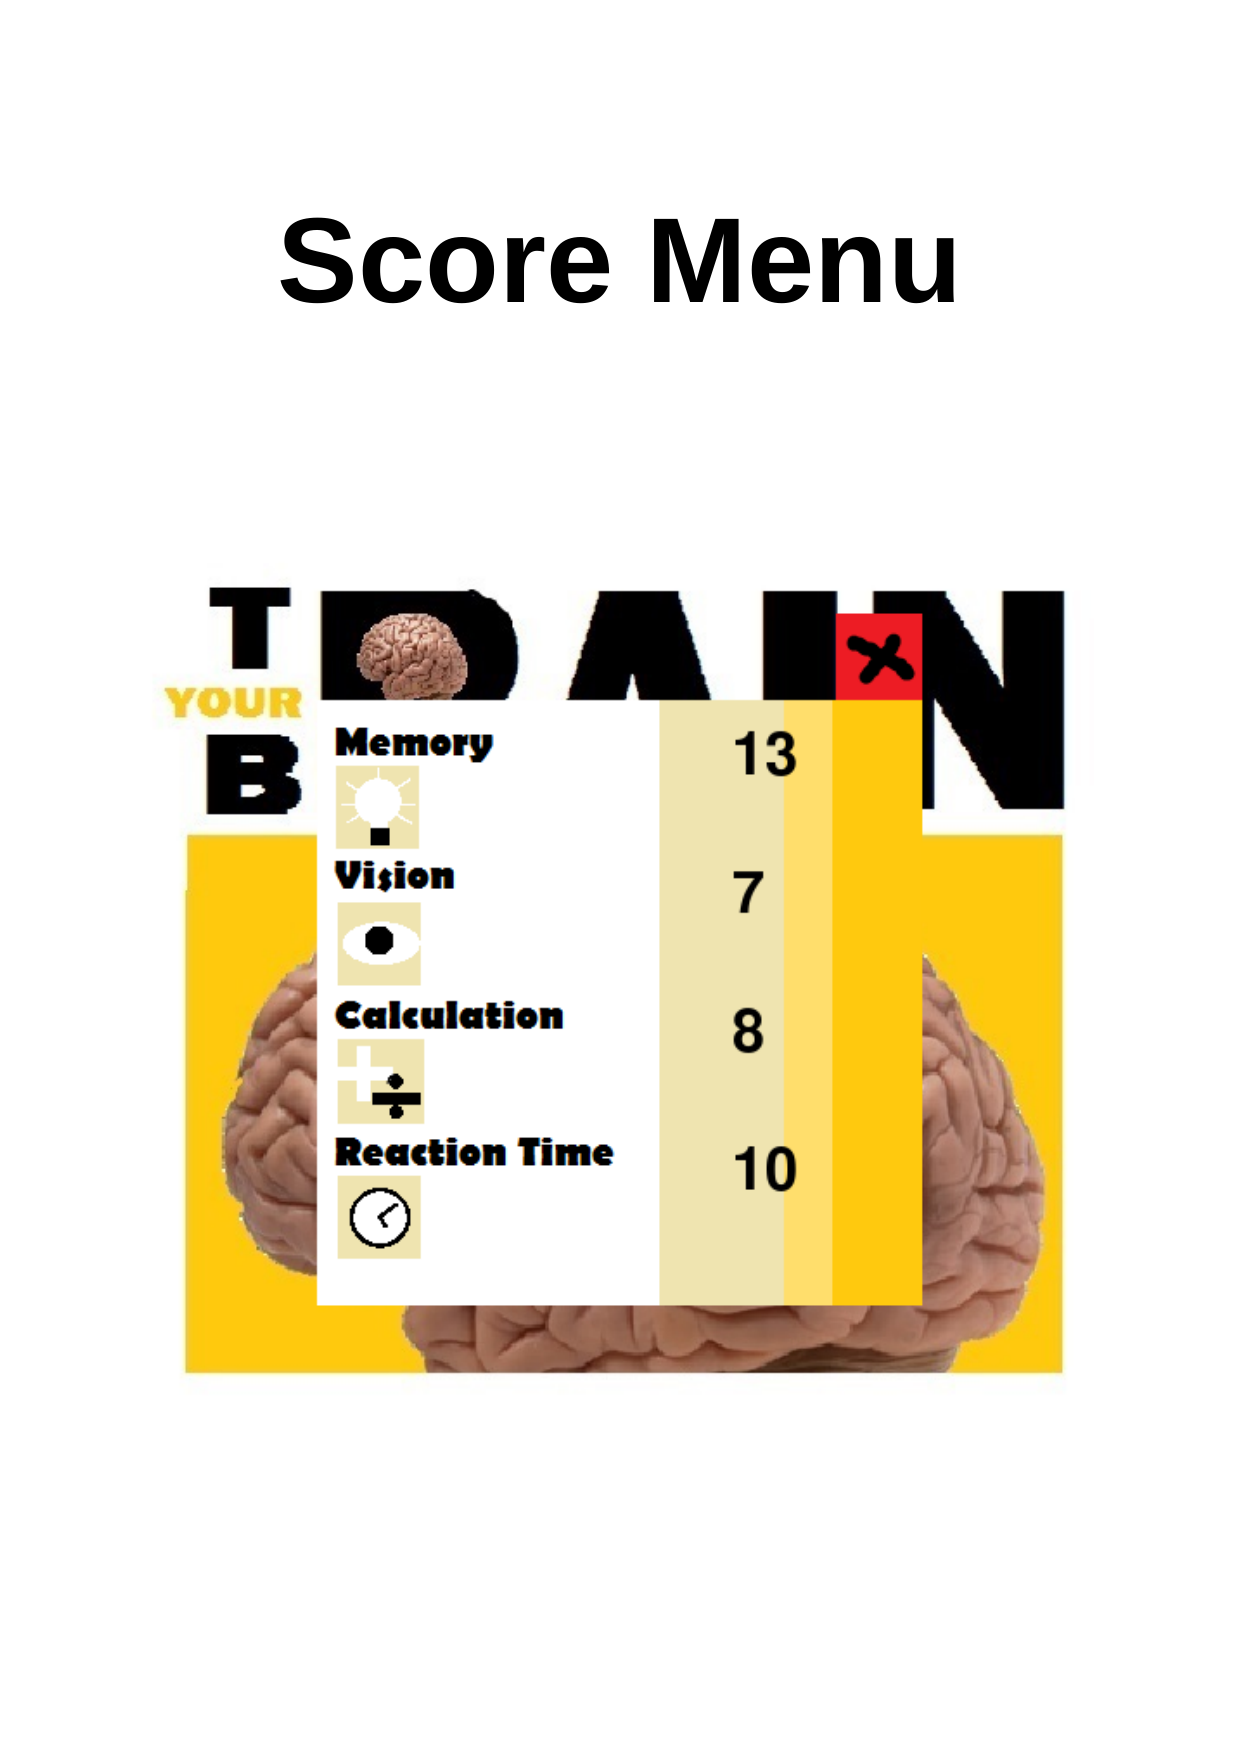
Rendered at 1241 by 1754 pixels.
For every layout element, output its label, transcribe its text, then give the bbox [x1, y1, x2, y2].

title Score Menu [115, 124, 1125, 398]
picture [115, 543, 1125, 1420]
